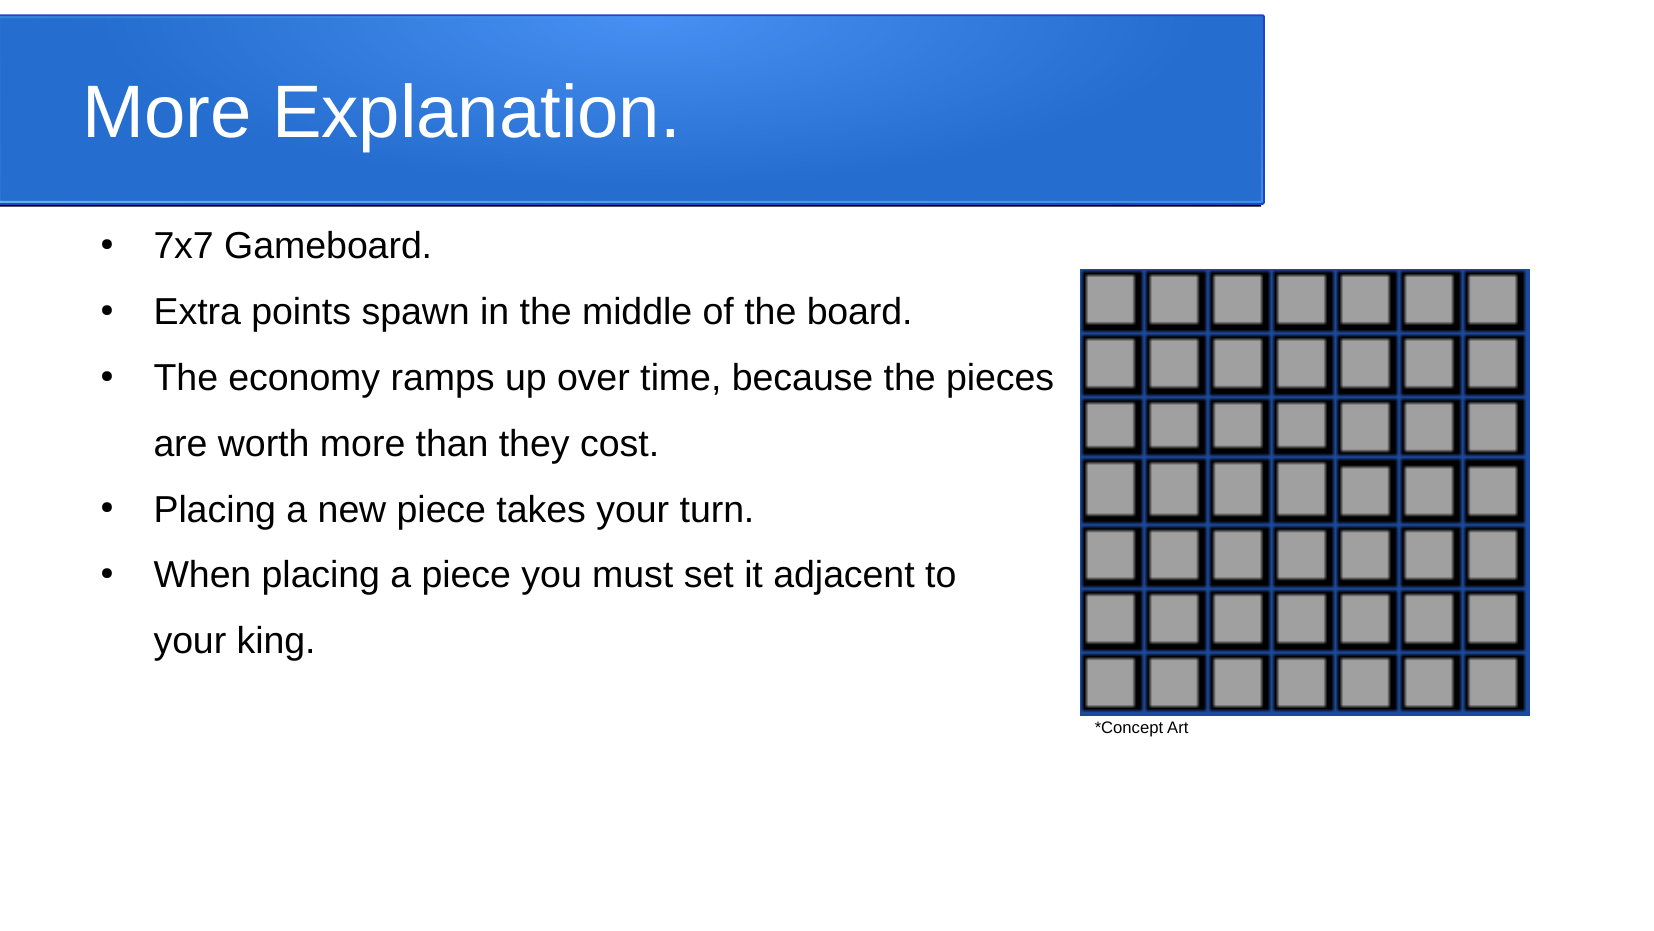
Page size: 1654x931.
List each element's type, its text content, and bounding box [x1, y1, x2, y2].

list 7x7 Gameboard. Extra points spawn in the middle of the board. The economy ramps up over time, because the pieces are worth more than they cost. Placing a new piece takes your turn. When placing a piece you must set it adjacent to your king. [82, 224, 1571, 764]
title More Explanation. [82, 35, 1235, 189]
picture [1080, 269, 1530, 716]
